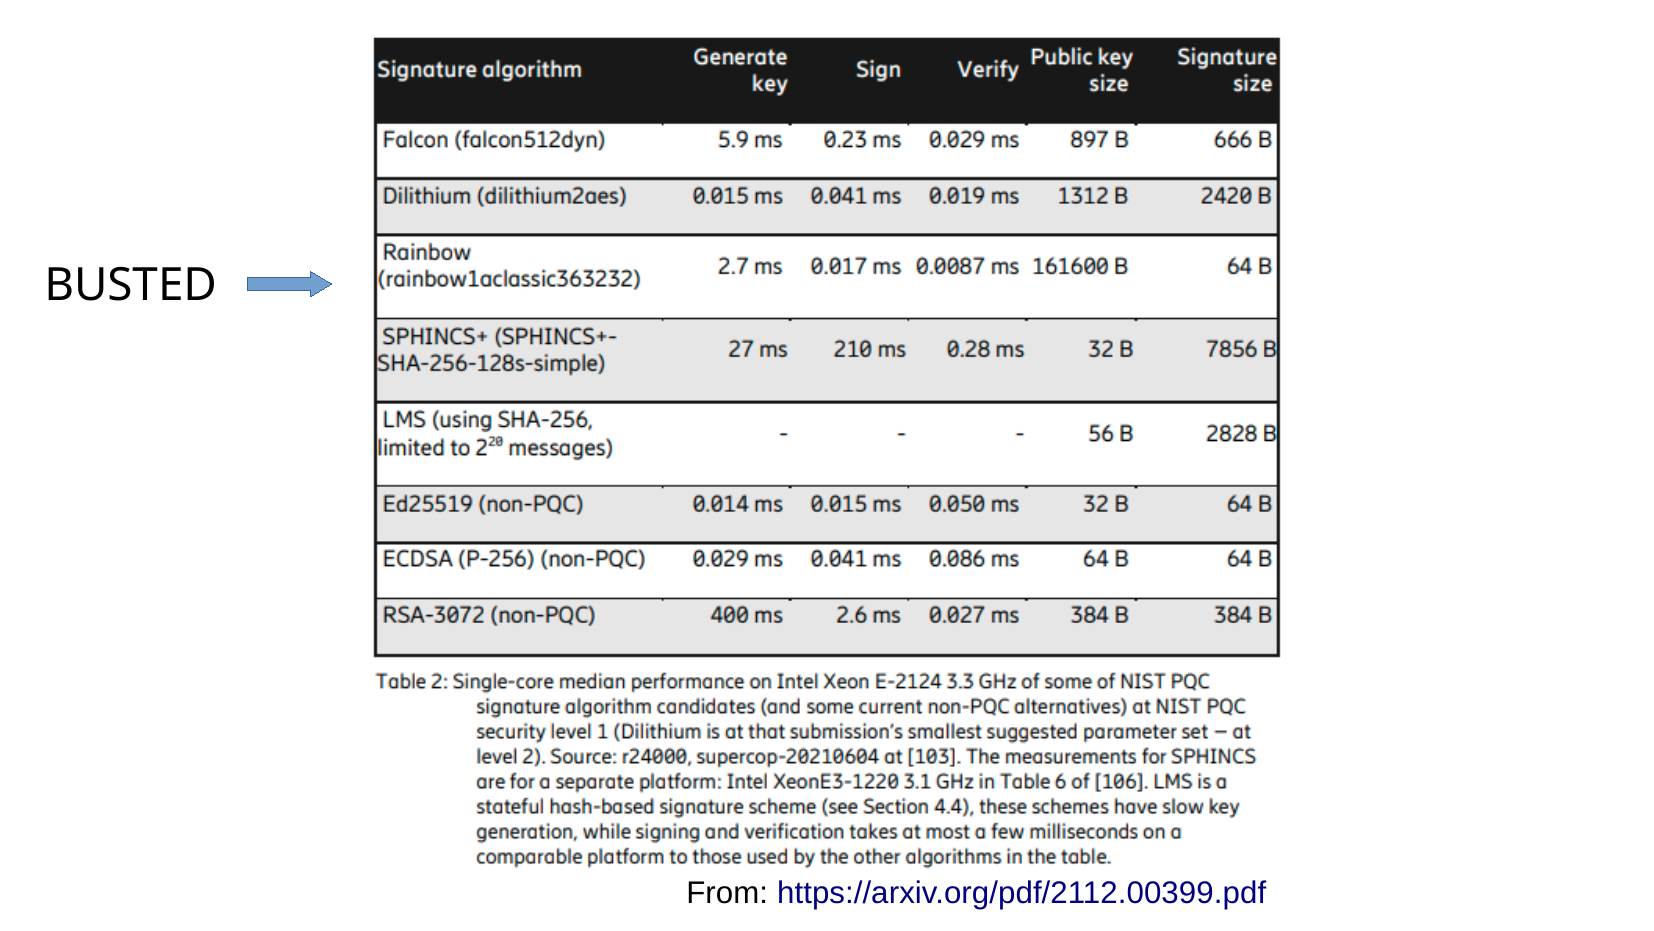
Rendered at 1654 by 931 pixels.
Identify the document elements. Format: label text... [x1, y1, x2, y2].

picture [357, 24, 1299, 881]
text_box BUSTED [29, 244, 247, 323]
text_box [247, 271, 332, 297]
text_box From: https://arxiv.org/pdf/2112.00399.pdf [671, 867, 1603, 918]
